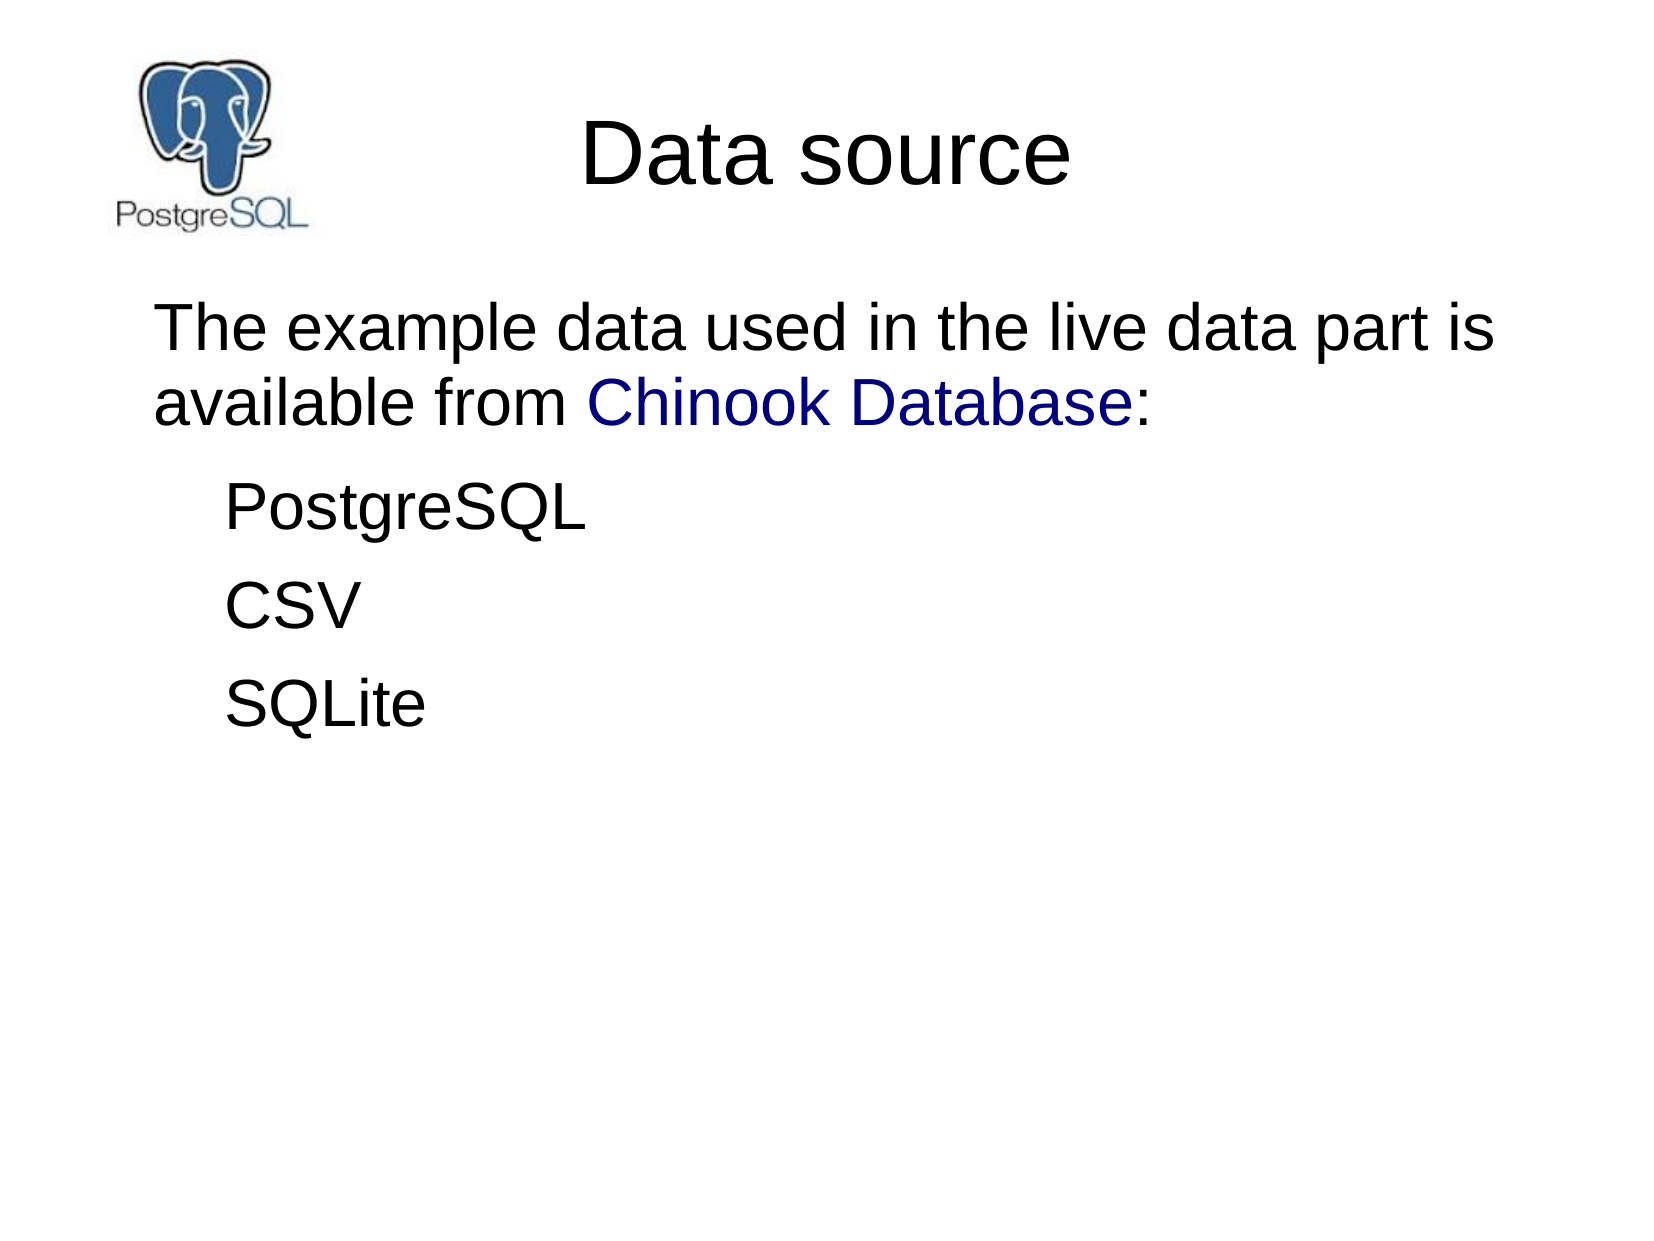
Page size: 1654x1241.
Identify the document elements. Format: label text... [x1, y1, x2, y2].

list The example data used in the live data part is available from Chinook Database: PostgreSQL CSV SQLite [82, 290, 1538, 1010]
title Data source [82, 49, 1571, 257]
text_box [218, 323, 248, 394]
picture [58, 50, 356, 237]
